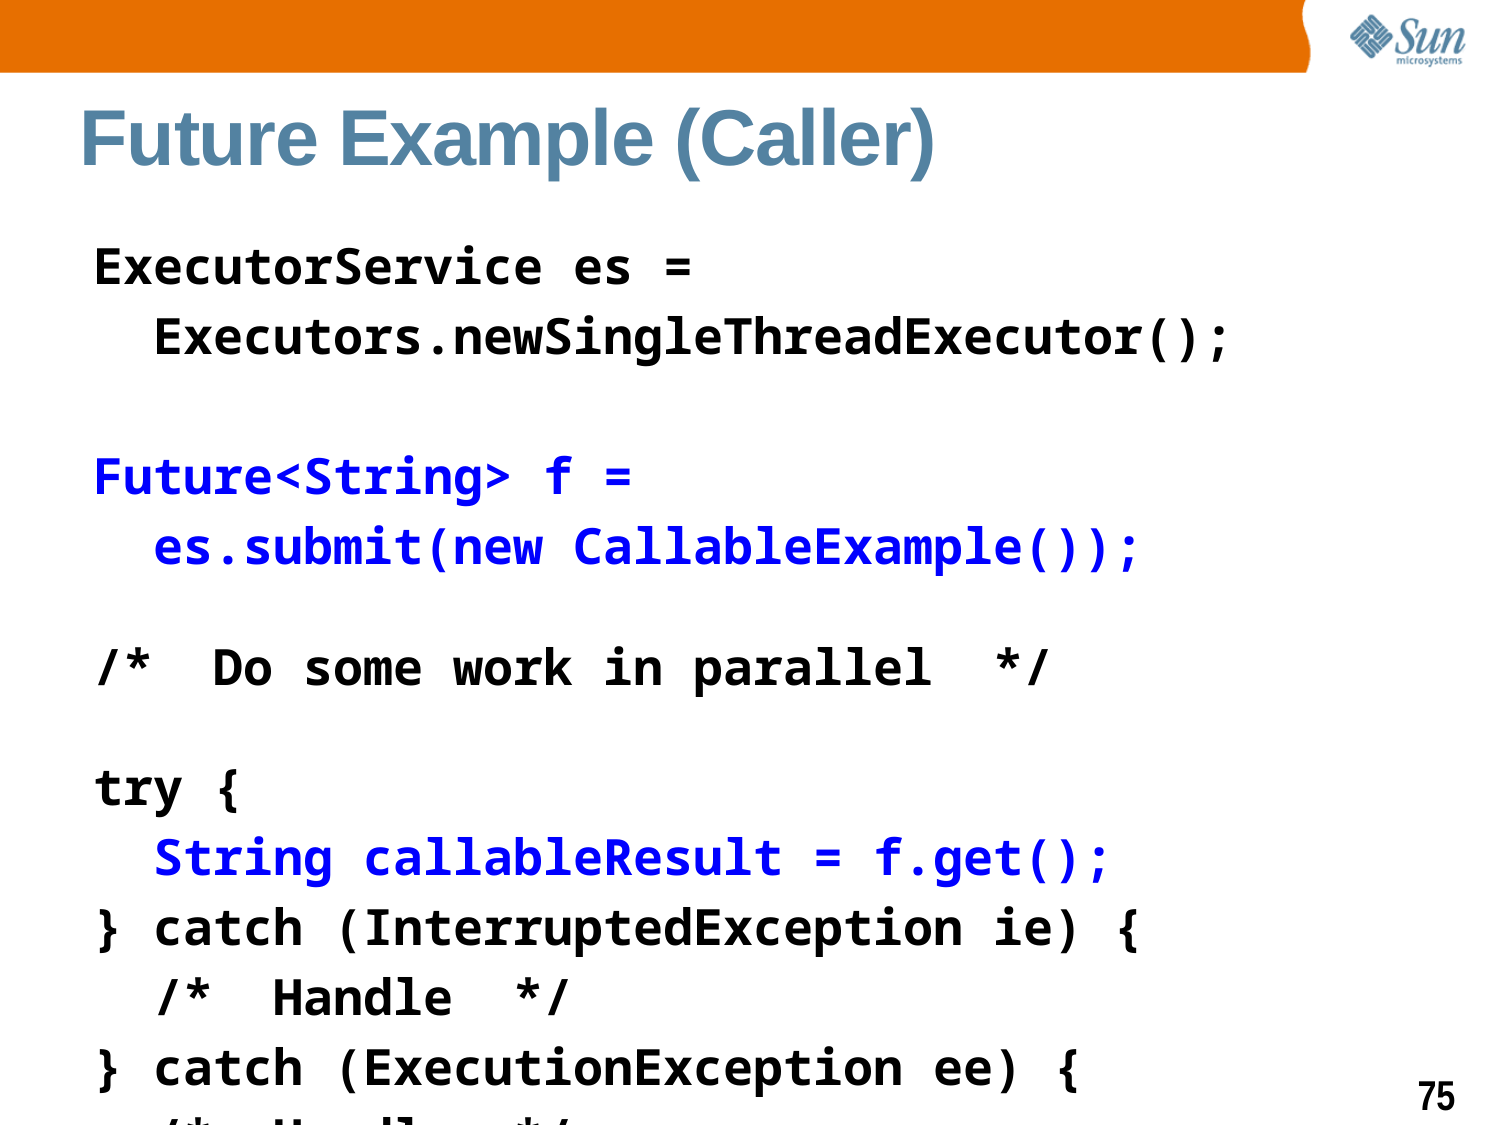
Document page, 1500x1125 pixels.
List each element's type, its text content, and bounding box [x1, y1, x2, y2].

text_box ExecutorService es = Executors.newSingleThreadExecutor(); Future<String> f = es.submit(new CallableExample()); /* Do some work in parallel */ try { String callableResult = f.get(); } catch (InterruptedException ie) { /* Handle */ } catch (ExecutionException ee) { /* Handle */ } [93, 238, 1382, 1125]
picture [0, 0, 1500, 75]
title Future Example (Caller) [79, 101, 1442, 244]
